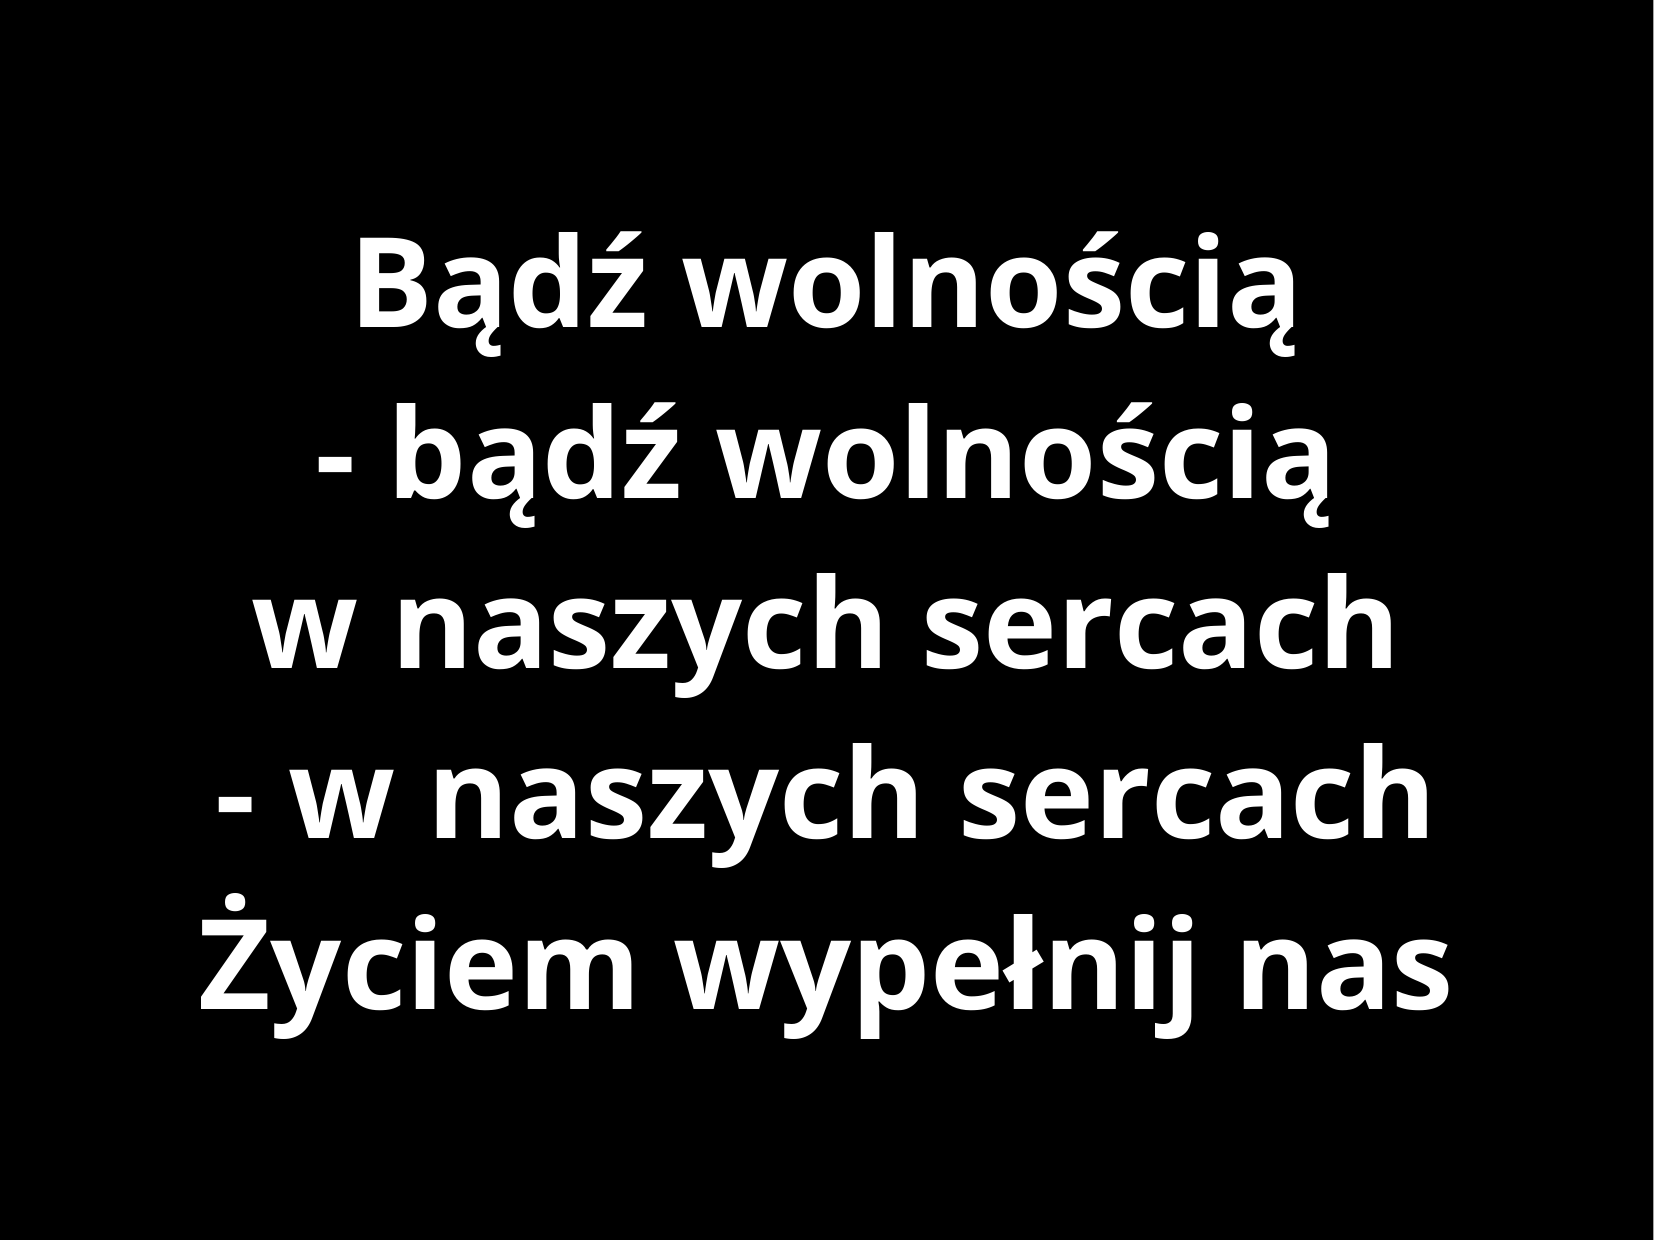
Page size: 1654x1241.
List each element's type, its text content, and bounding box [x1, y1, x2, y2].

title Bądź wolnością - bądź wolnością w naszych sercach - w naszych sercach Życiem wypełnij nas [0, 0, 1654, 1241]
